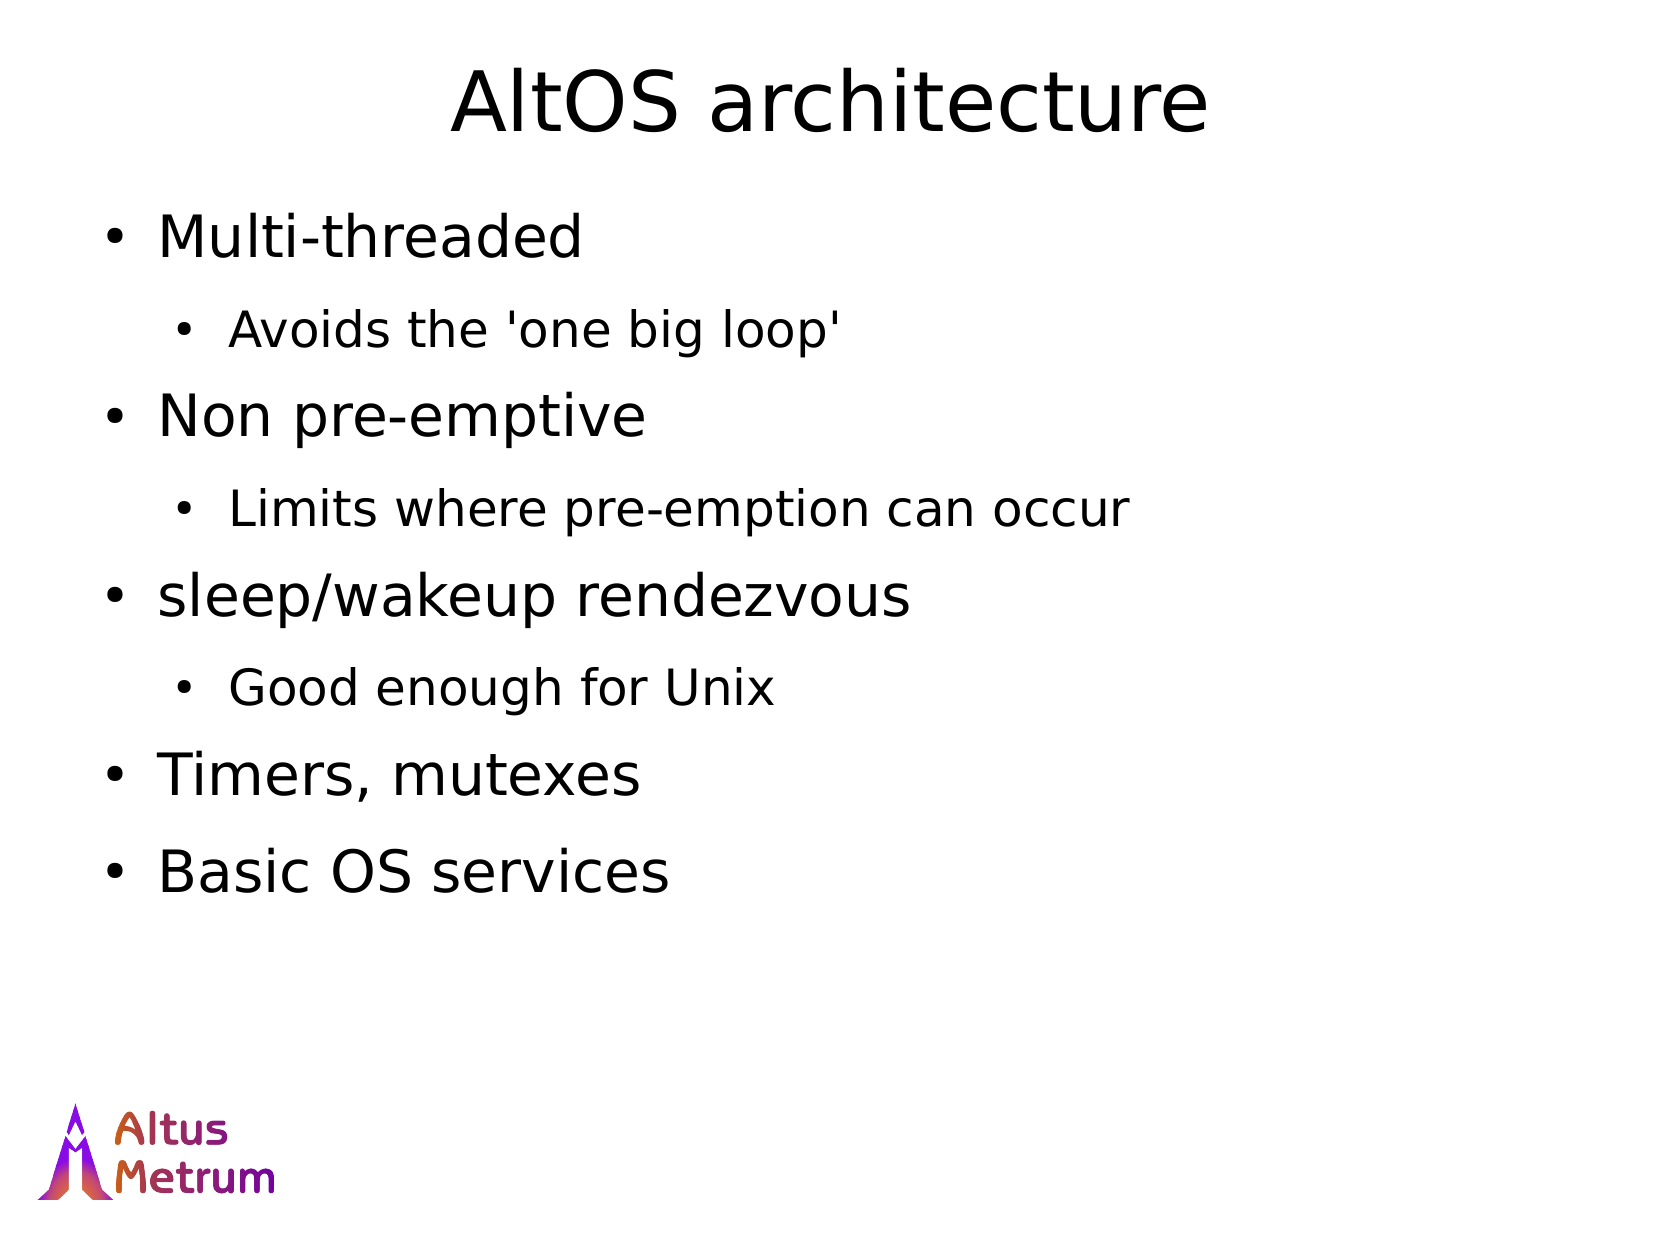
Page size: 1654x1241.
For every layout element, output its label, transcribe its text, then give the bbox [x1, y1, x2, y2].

title AltOS architecture [86, 25, 1576, 181]
picture [37, 1103, 274, 1200]
list Multi-threaded Avoids the 'one big loop' Non pre-emptive Limits where pre-emption can occur sleep/wakeup rendezvous Good enough for Unix Timers, mutexes Basic OS services [86, 203, 1576, 1023]
